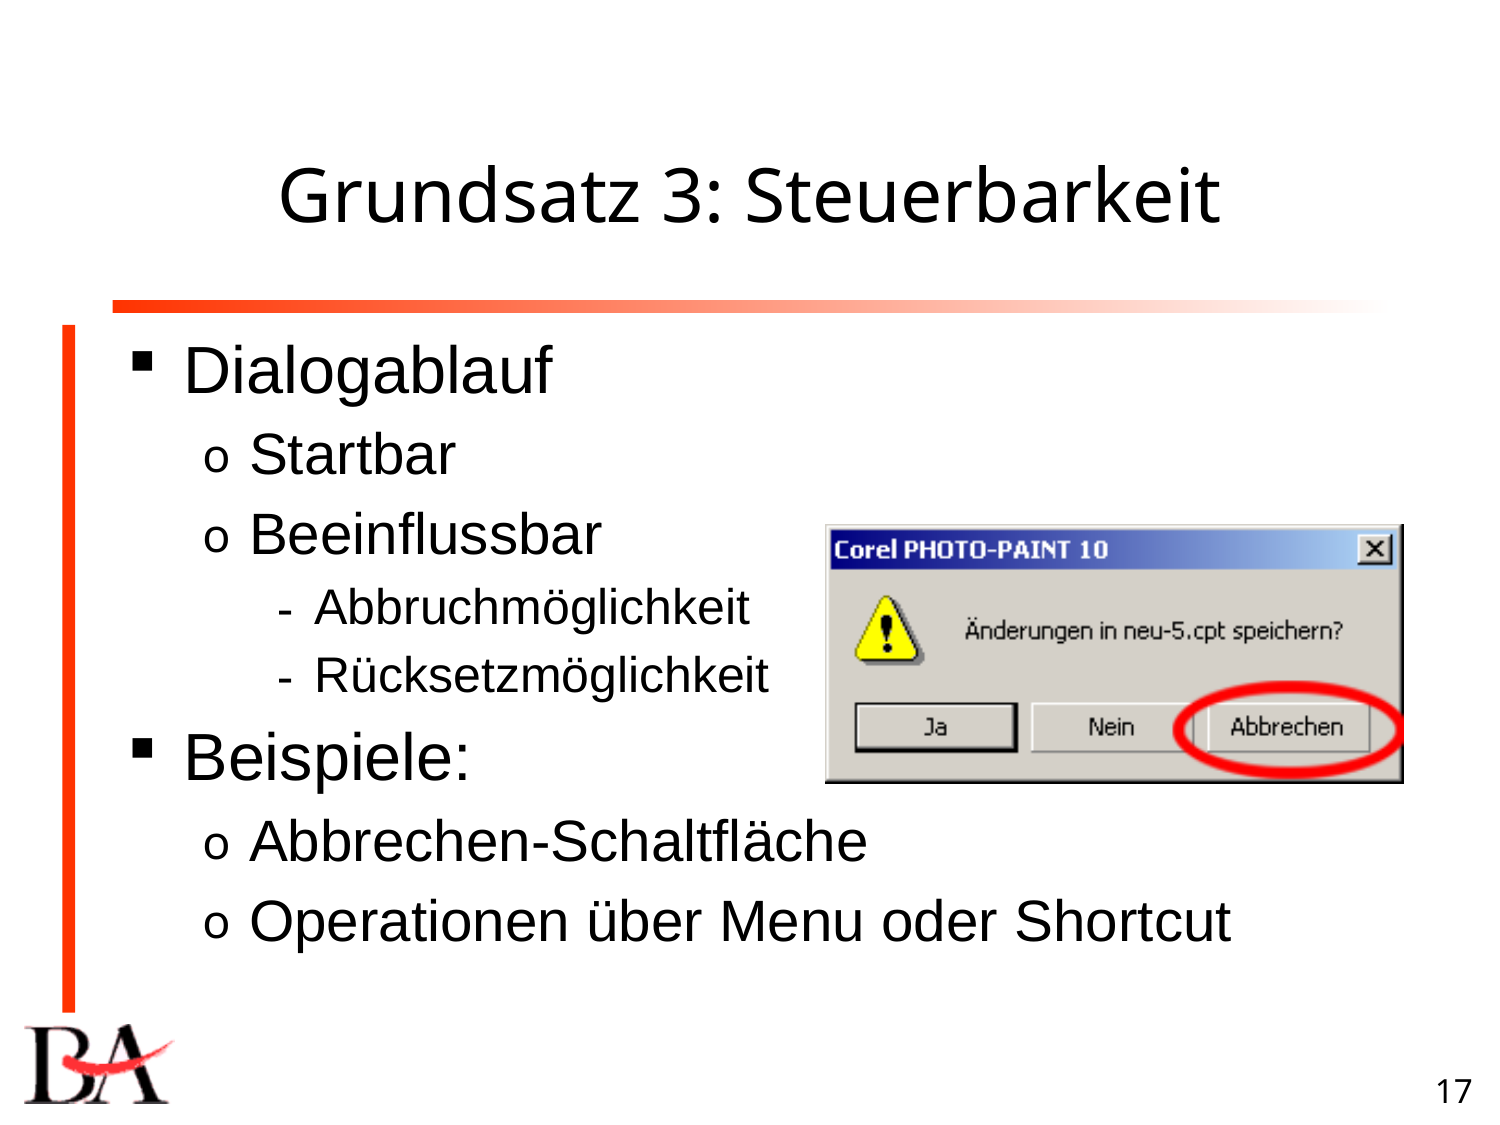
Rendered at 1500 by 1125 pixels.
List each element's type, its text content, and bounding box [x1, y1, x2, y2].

title Grundsatz 3: Steuerbarkeit [112, 99, 1388, 288]
list Dialogablauf Startbar Beeinflussbar Abbruchmöglichkeit Rücksetzmöglichkeit Beispiele: Abbrechen-Schaltfläche Operationen über Menu oder Shortcut [112, 324, 1388, 1051]
chart [825, 525, 1404, 784]
picture [24, 1024, 175, 1104]
